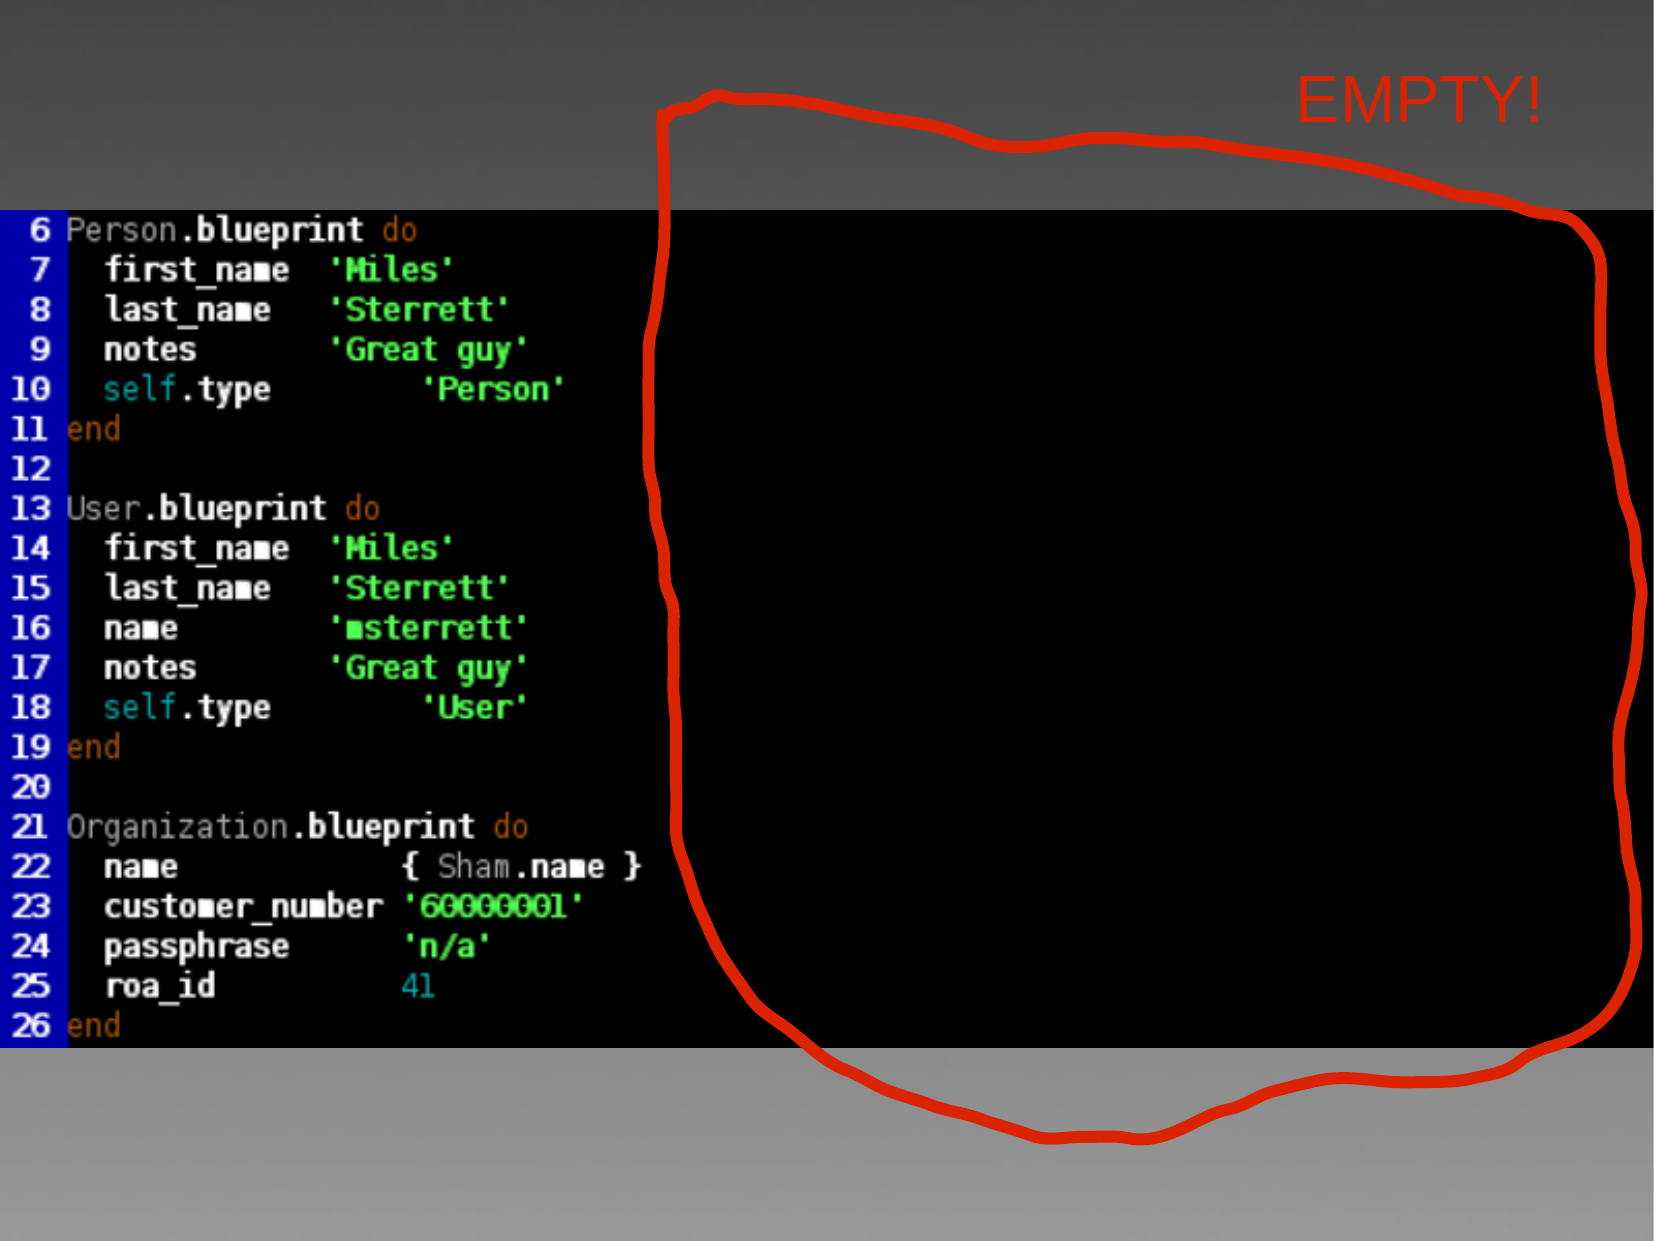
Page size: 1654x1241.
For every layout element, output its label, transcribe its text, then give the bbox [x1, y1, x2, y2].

text_box EMPTY! [1275, 48, 1565, 151]
picture [0, 0, 1654, 1241]
